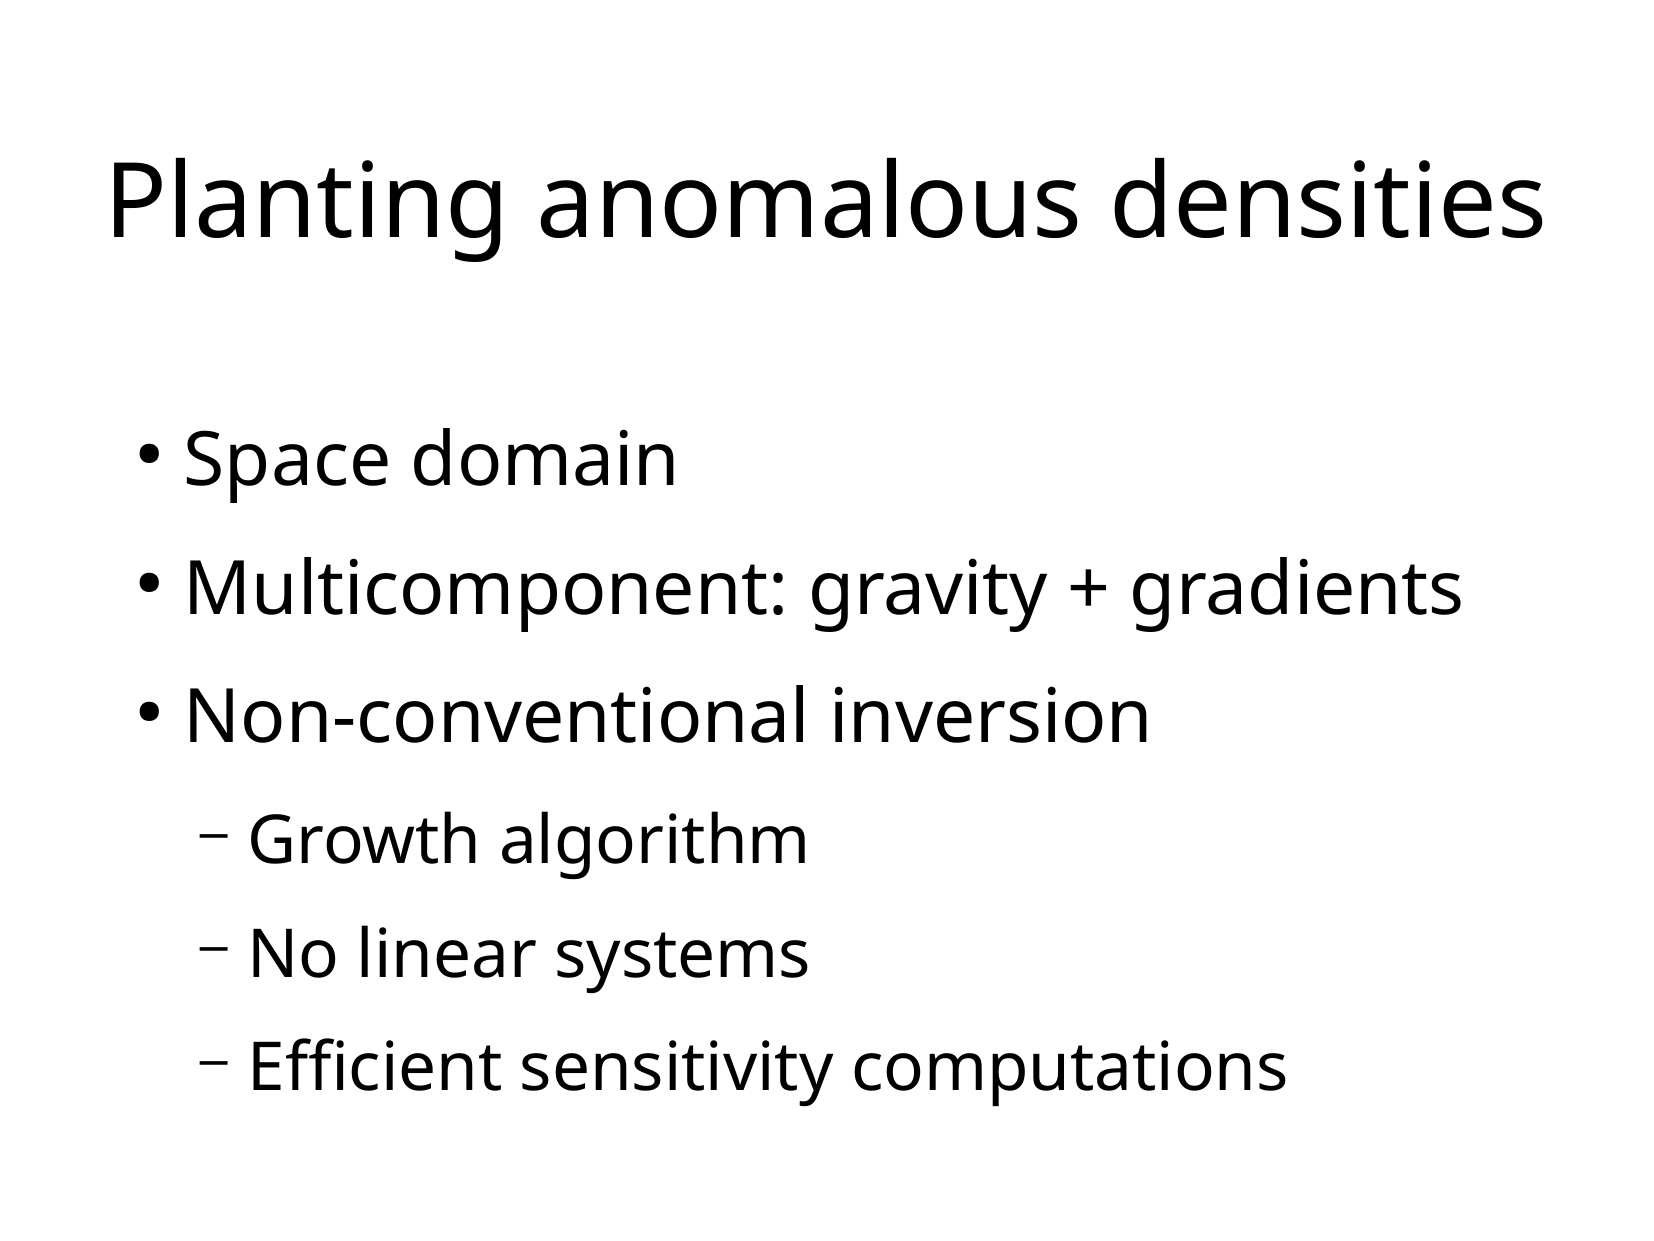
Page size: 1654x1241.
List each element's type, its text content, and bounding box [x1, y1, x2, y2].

list Space domain Multicomponent: gravity + gradients Non-conventional inversion Growth algorithm No linear systems Efficient sensitivity computations [120, 405, 1608, 1125]
title Planting anomalous densities [23, 64, 1629, 331]
